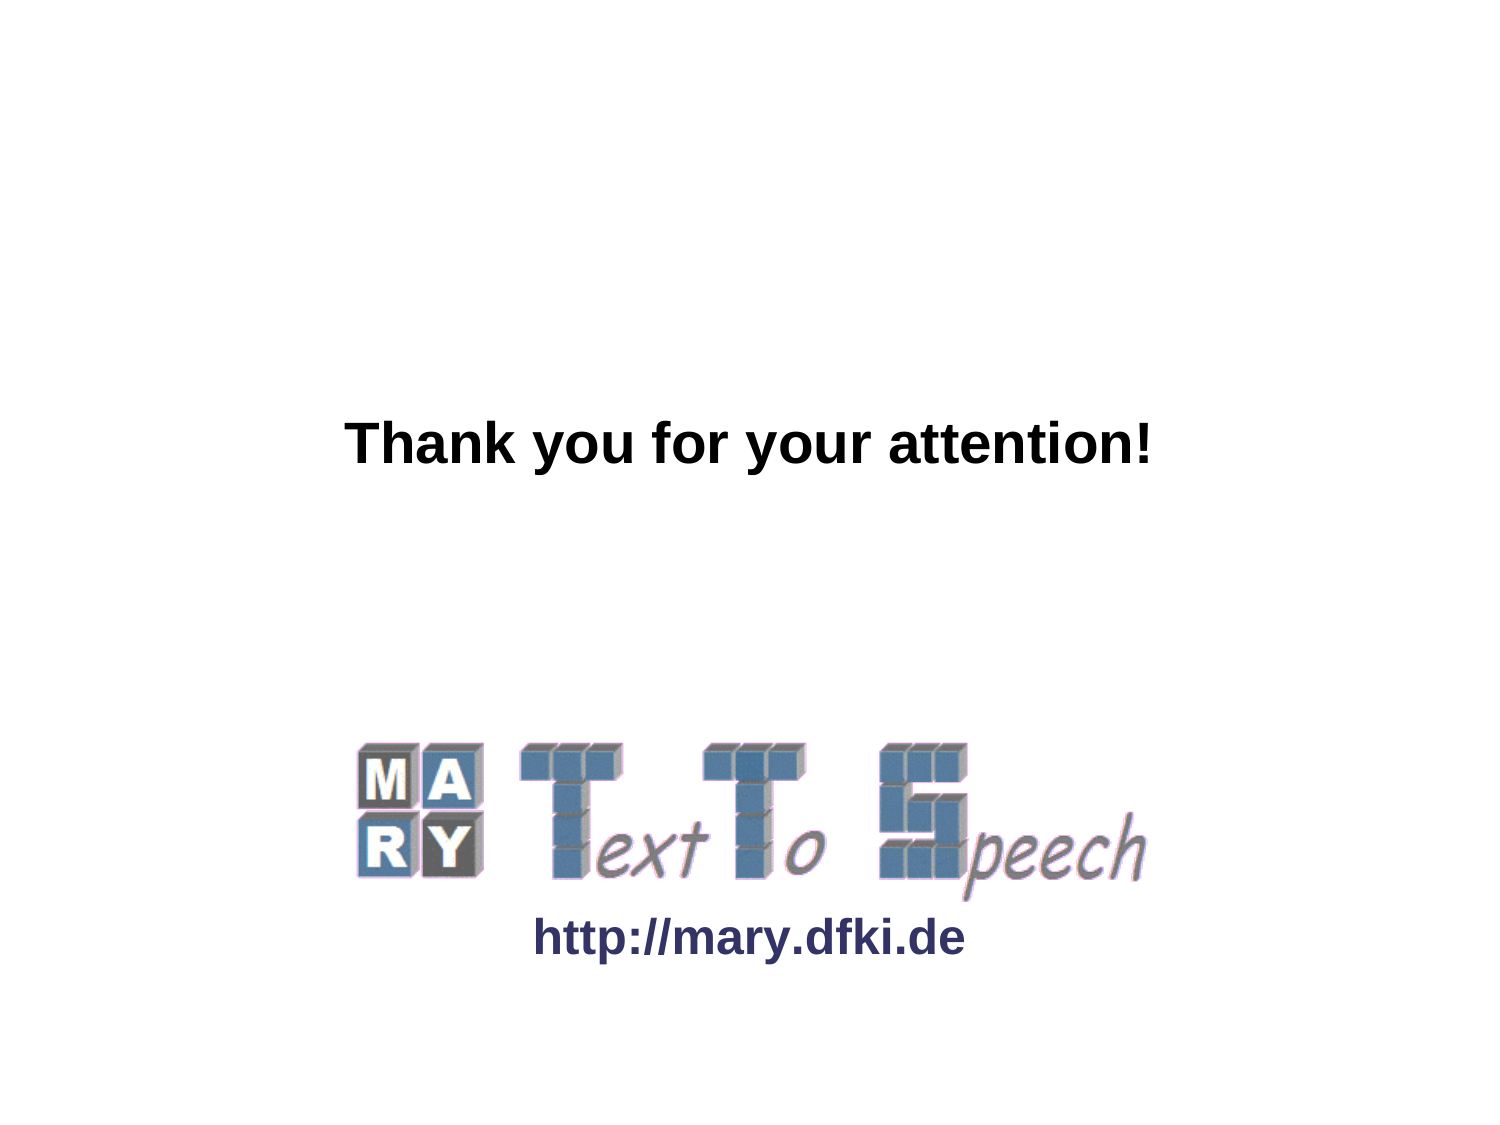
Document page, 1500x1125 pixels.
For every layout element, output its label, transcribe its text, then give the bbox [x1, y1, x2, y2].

picture [351, 737, 1149, 905]
subtitle Thank you for your attention! http://mary.dfki.de [112, 354, 1387, 1029]
